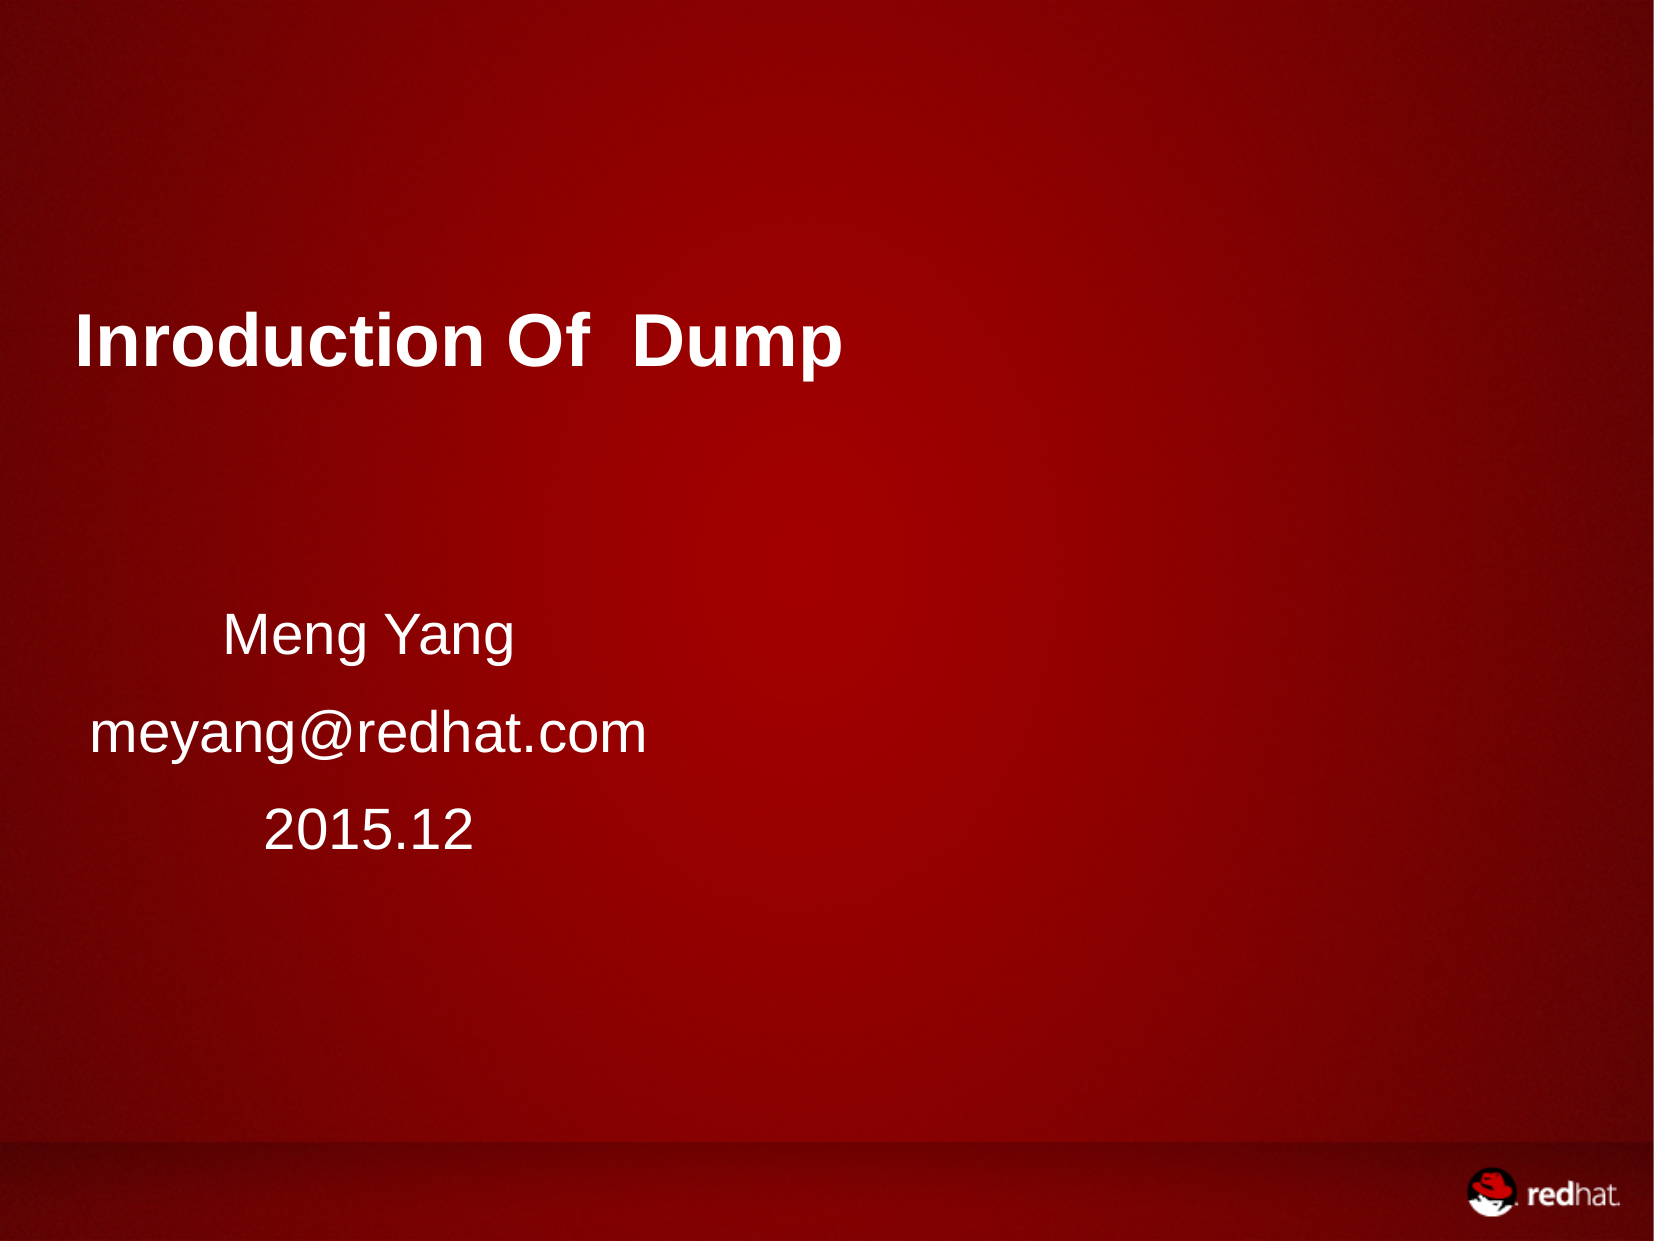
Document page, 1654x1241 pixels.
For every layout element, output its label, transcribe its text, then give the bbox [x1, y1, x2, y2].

text_box Inroduction Of Dump [60, 249, 1531, 601]
text_box Meng Yang meyang@redhat.com 2015.12 [75, 562, 733, 847]
picture [0, 0, 1654, 1241]
